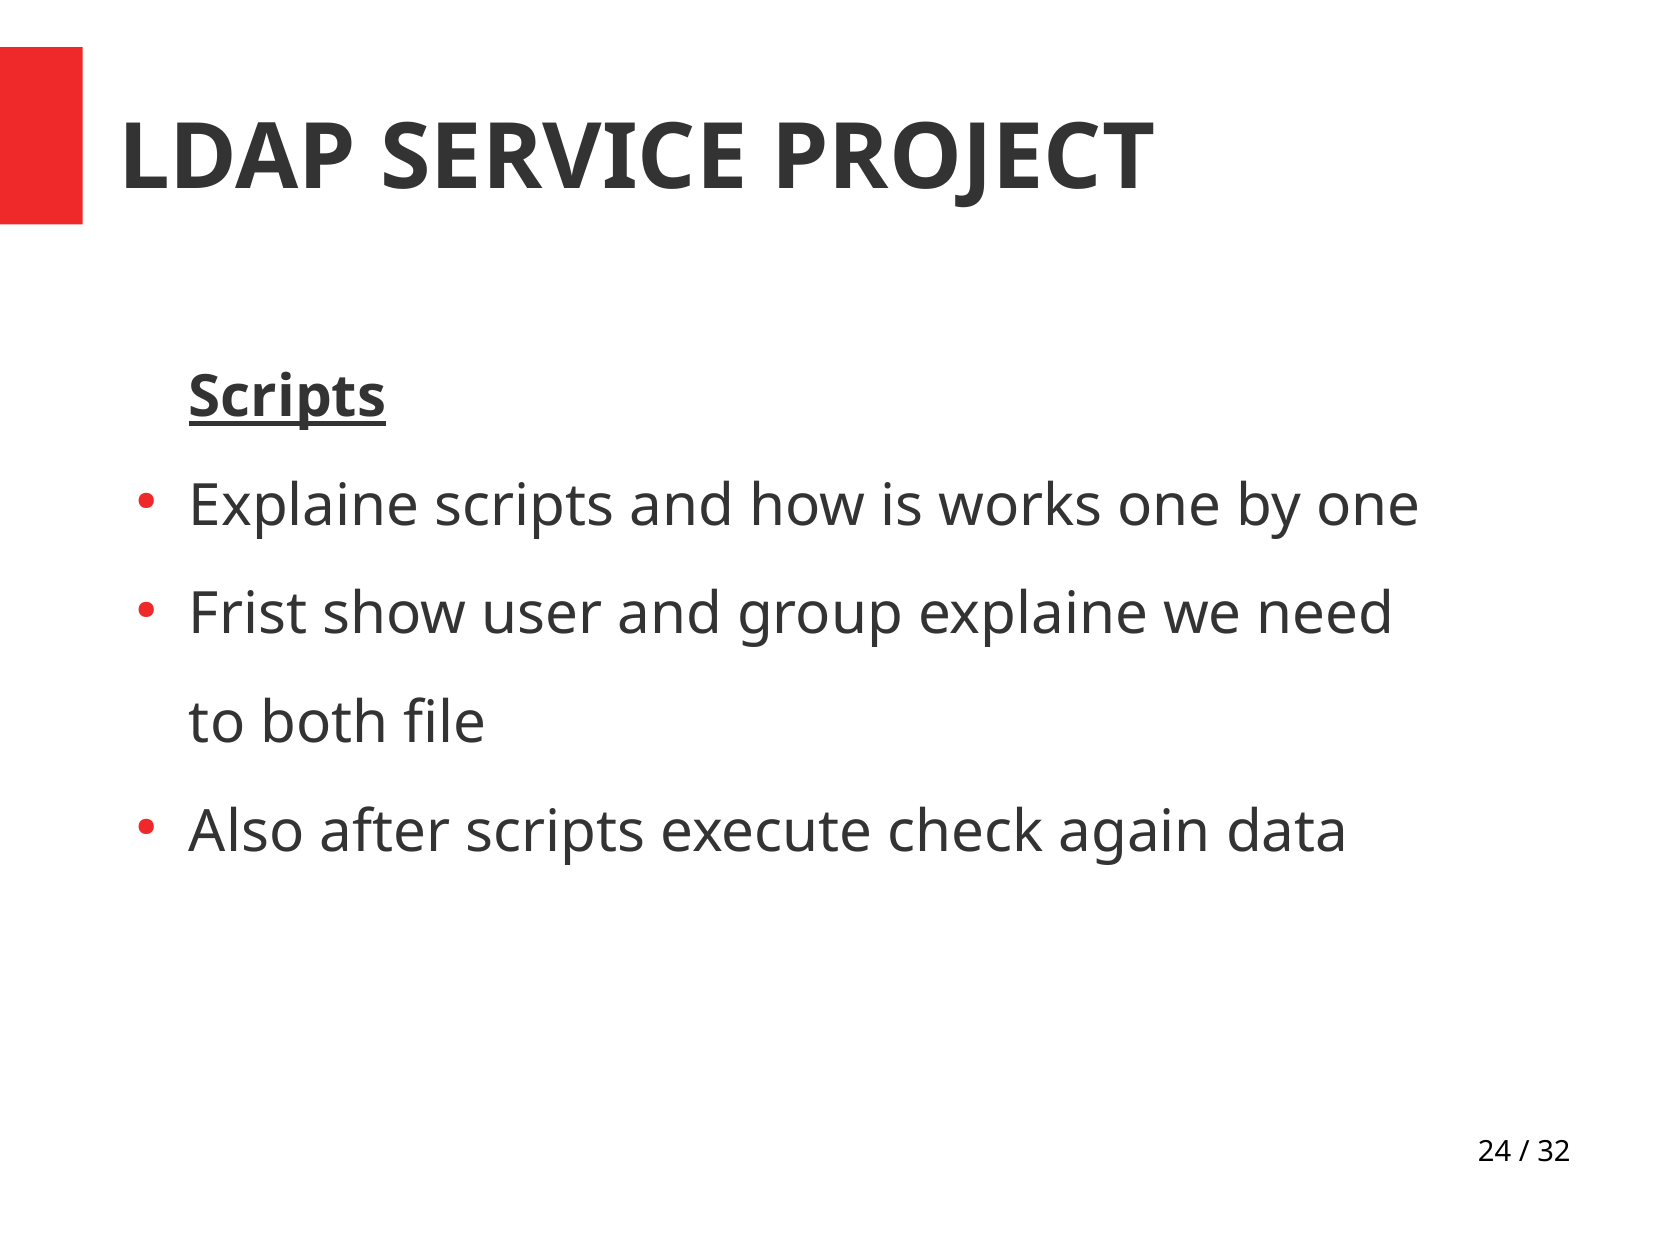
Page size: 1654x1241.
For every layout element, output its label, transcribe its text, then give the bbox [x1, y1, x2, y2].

title LDAP SERVICE PROJECT [118, 49, 1571, 257]
list Scripts Explaine scripts and how is works one by one Frist show user and group explaine we need to both file Also after scripts execute check again data [118, 354, 1536, 1074]
